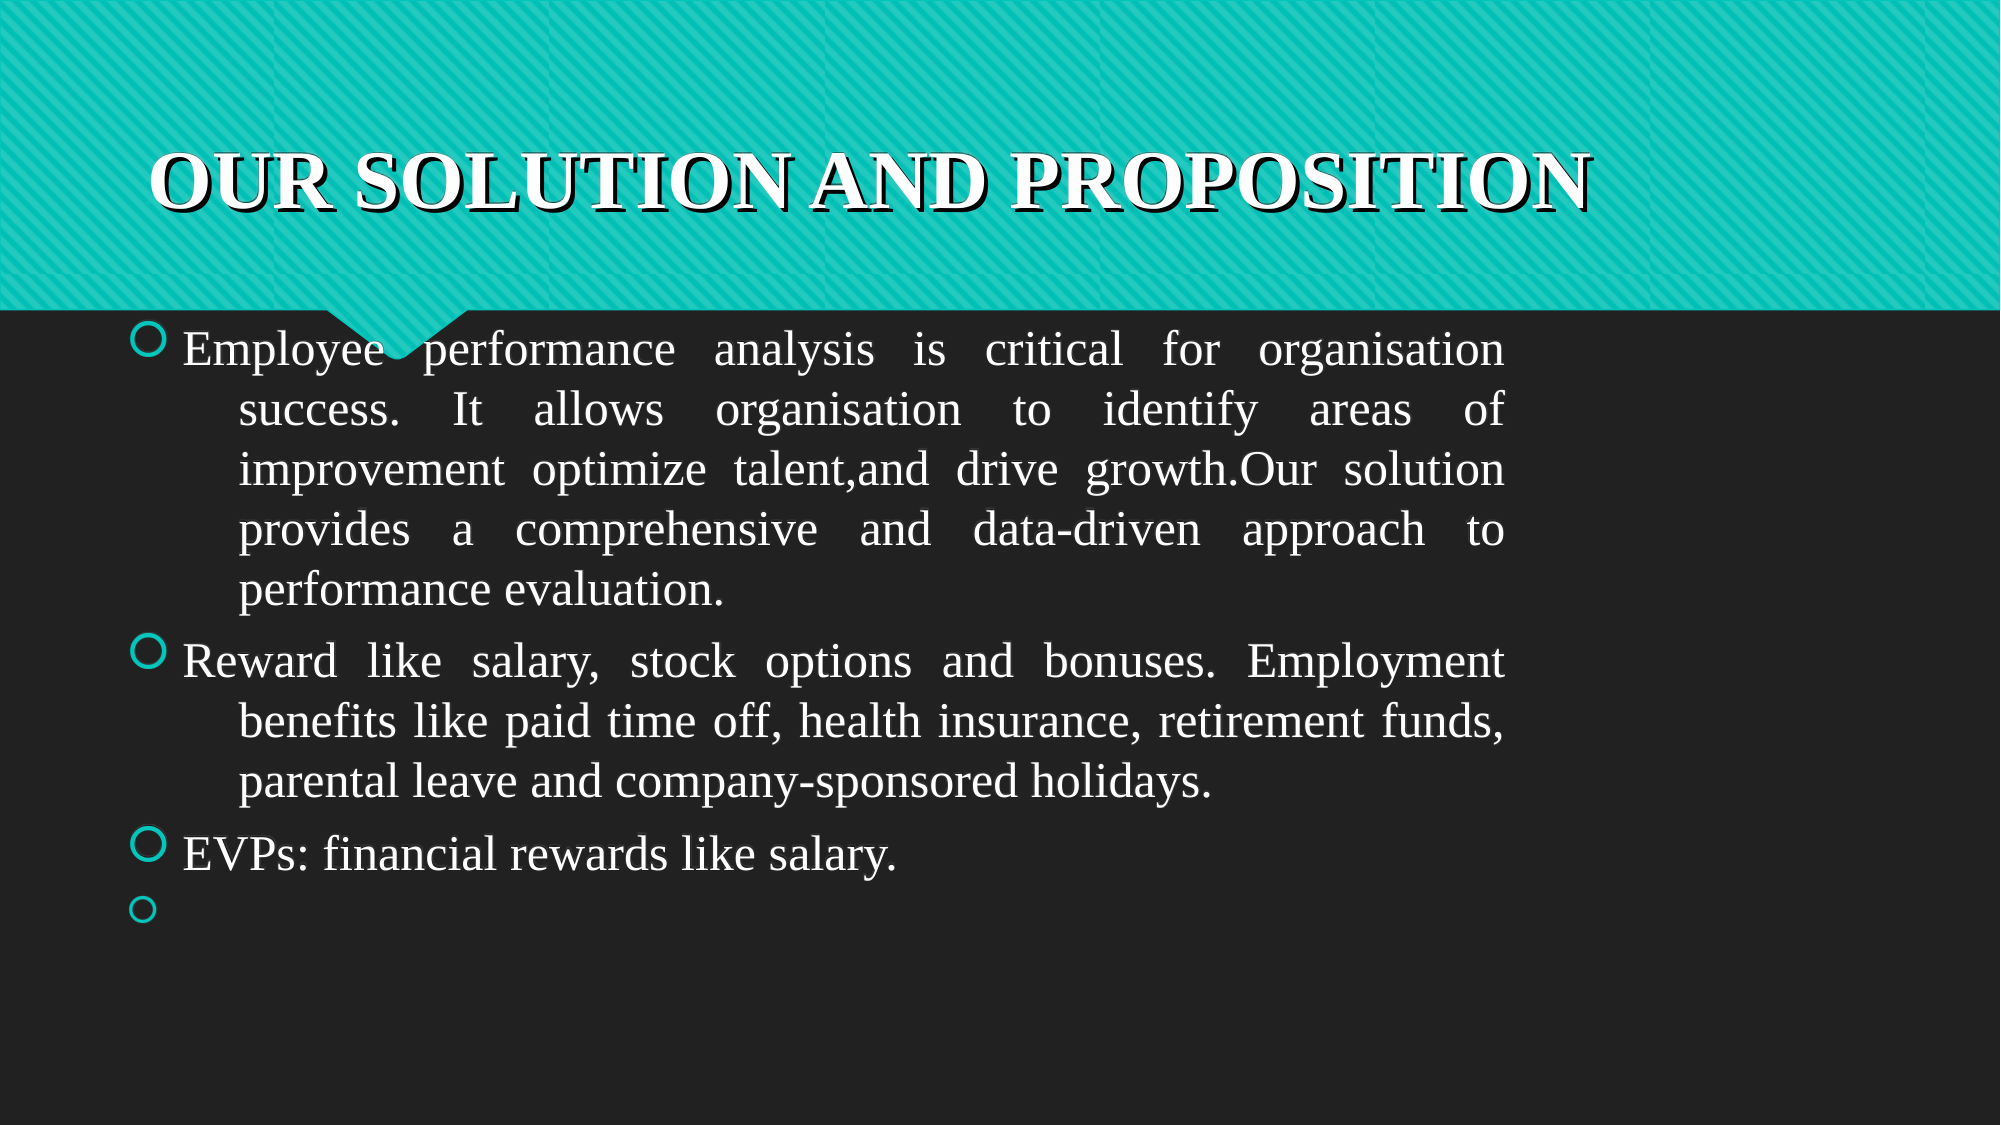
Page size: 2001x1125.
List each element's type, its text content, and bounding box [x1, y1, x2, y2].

list Employee performance analysis is critical for organisation success. It allows organisation to identify areas of improvement optimize talent,and drive growth.Our solution provides a comprehensive and data-driven approach to performance evaluation. Reward like salary, stock options and bonuses. Employment benefits like paid time off, health insurance, retirement funds, parental leave and company-sponsored holidays. EVPs: financial rewards like salary. [111, 261, 1522, 992]
title OUR SOLUTION AND PROPOSITION [132, 73, 1868, 233]
